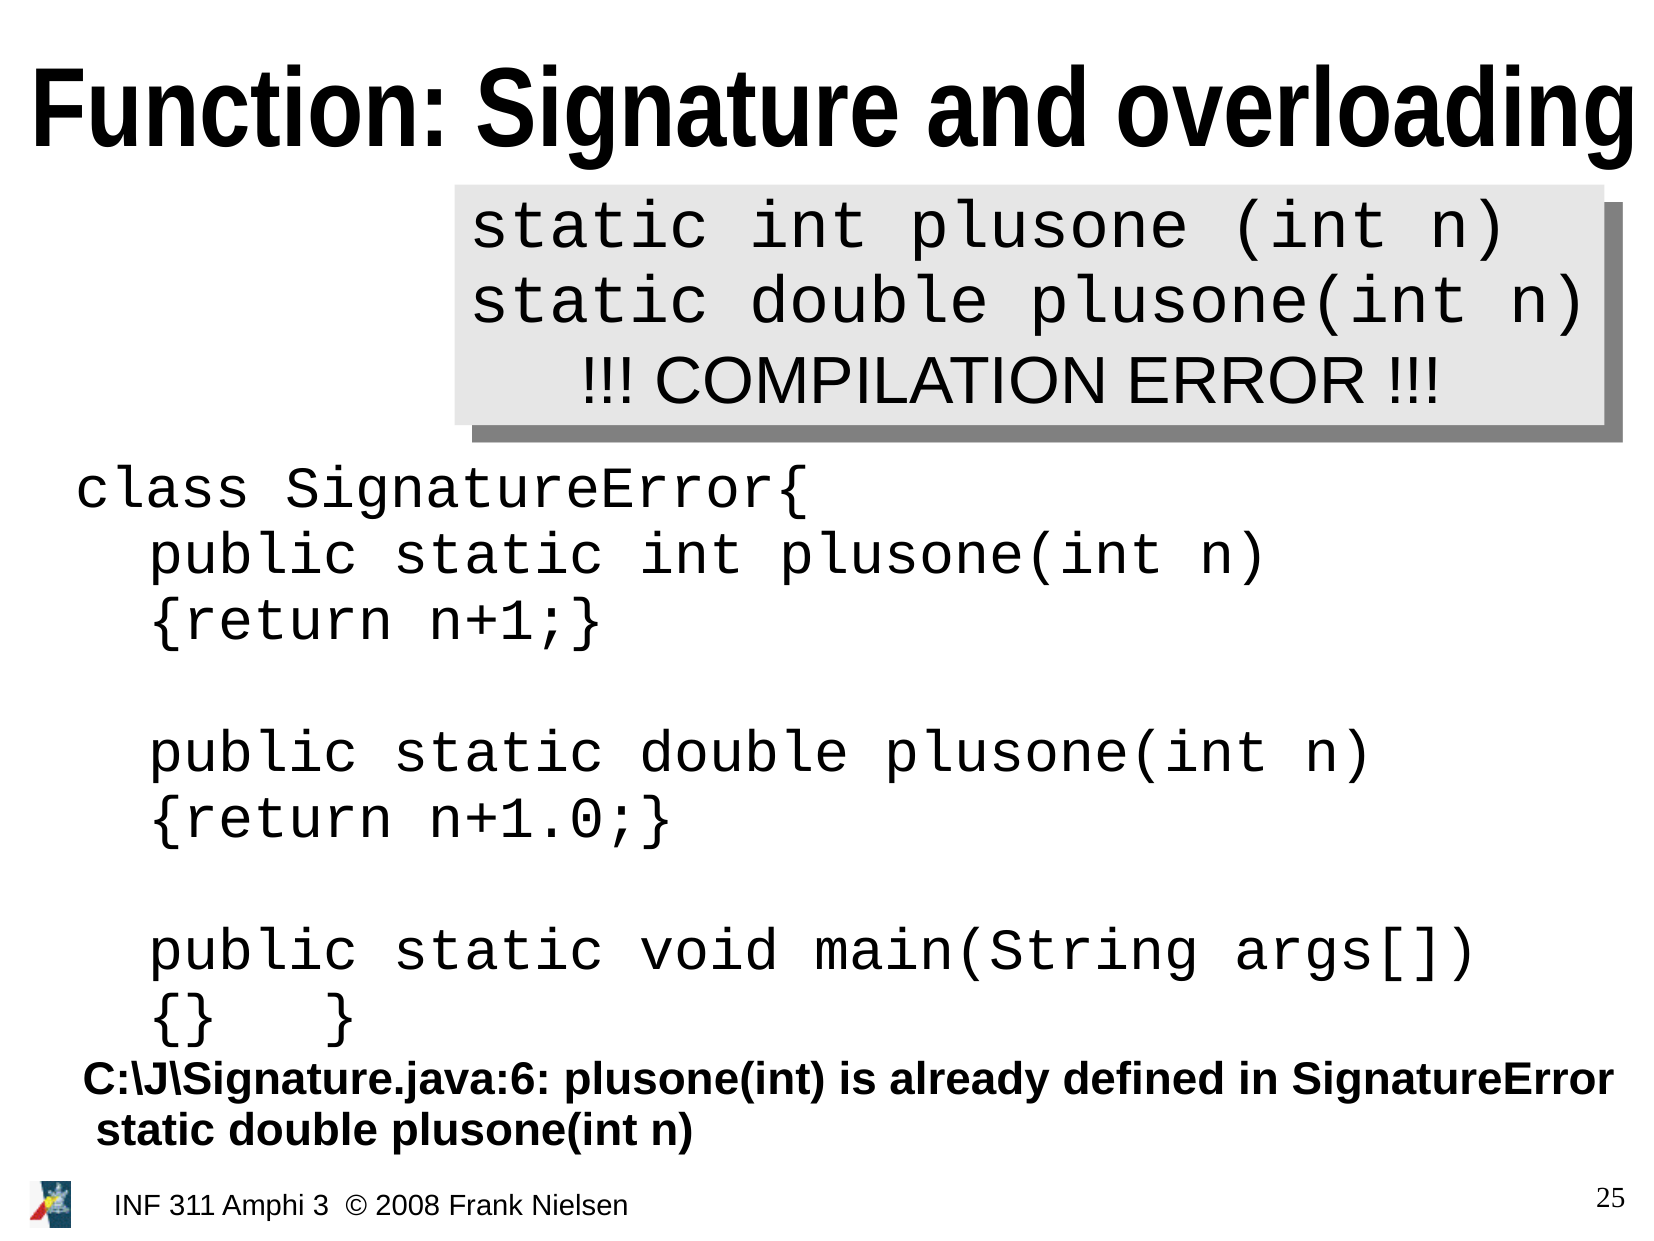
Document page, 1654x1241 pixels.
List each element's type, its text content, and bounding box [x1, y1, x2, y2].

text_box C:\J\Signature.java:6: plusone(int) is already defined in SignatureError static double plusone(int n) [68, 1045, 1630, 1165]
text_box Function: Signature and overloading [15, 33, 1654, 178]
text_box class SignatureError{ public static int plusone(int n) {return n+1;} public static double plusone(int n) {return n+1.0;} public static void main(String args[]) {} } [60, 451, 1494, 1032]
picture [29, 1181, 71, 1228]
text_box static int plusone (int n) static double plusone(int n) !!! COMPILATION ERROR !!! [454, 184, 1605, 426]
